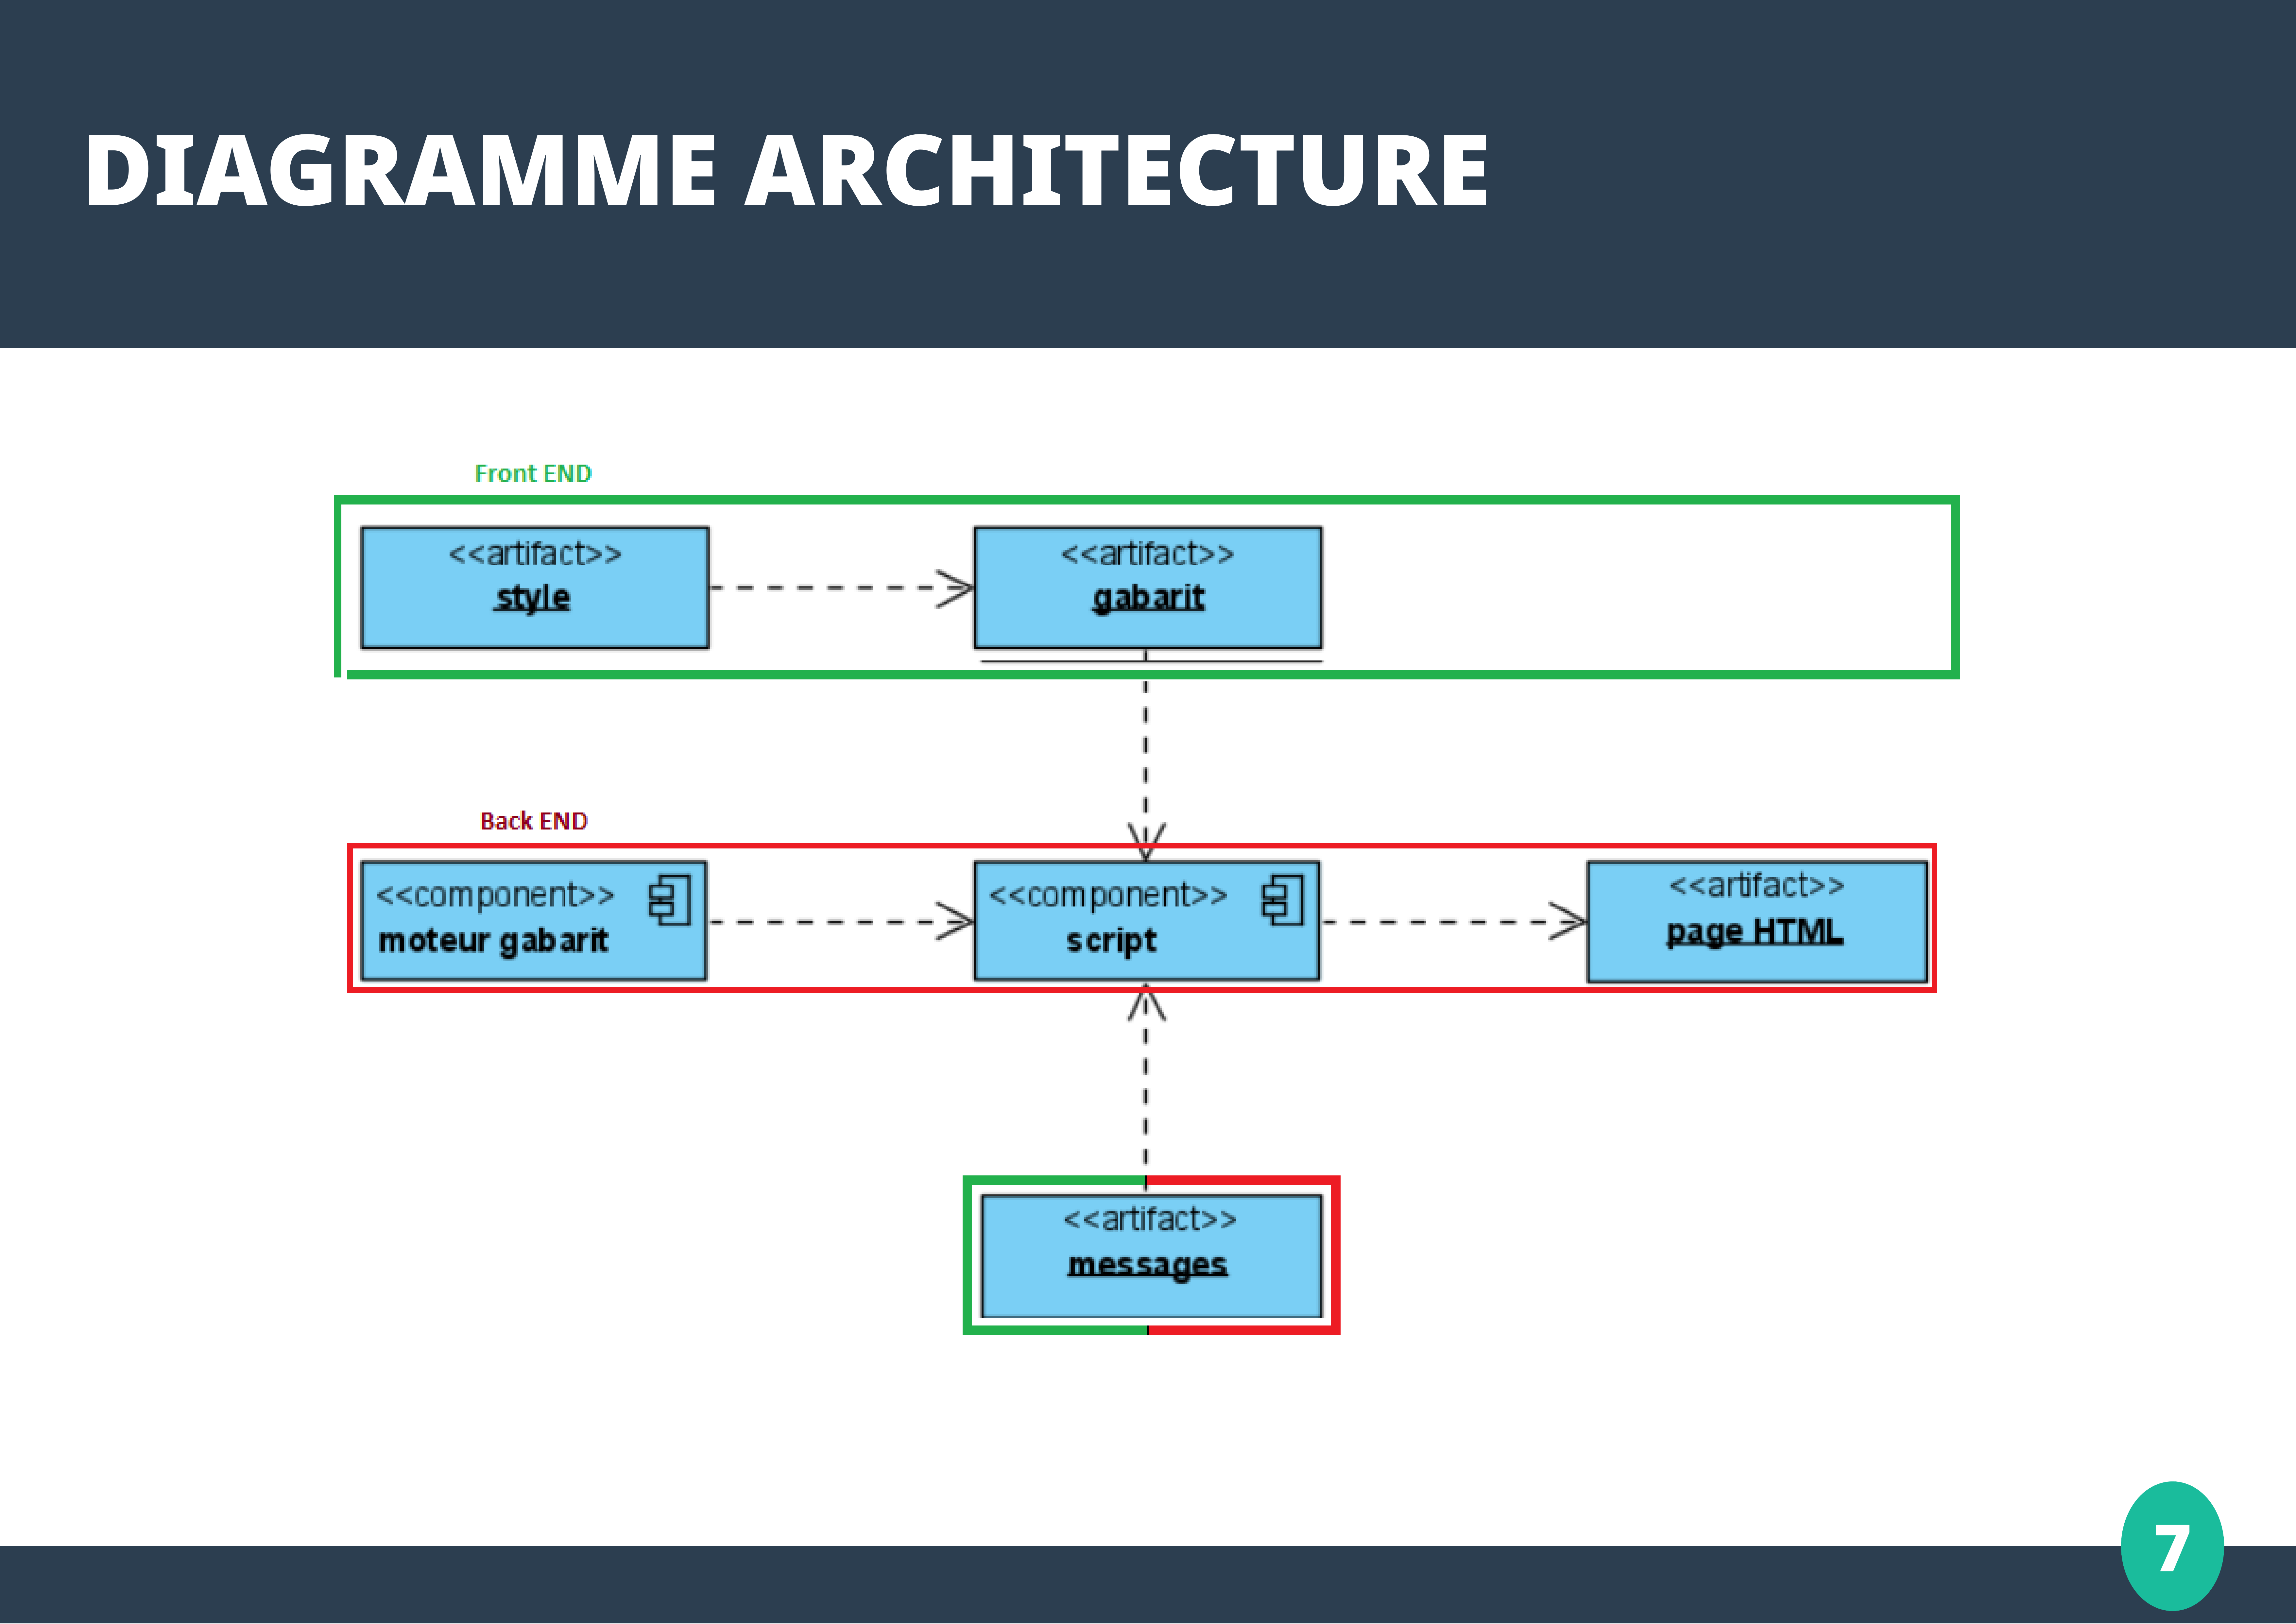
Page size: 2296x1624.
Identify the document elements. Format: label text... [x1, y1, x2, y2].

title DIAGRAMME ARCHITECTURE [82, 64, 2214, 270]
picture [334, 453, 1962, 1339]
